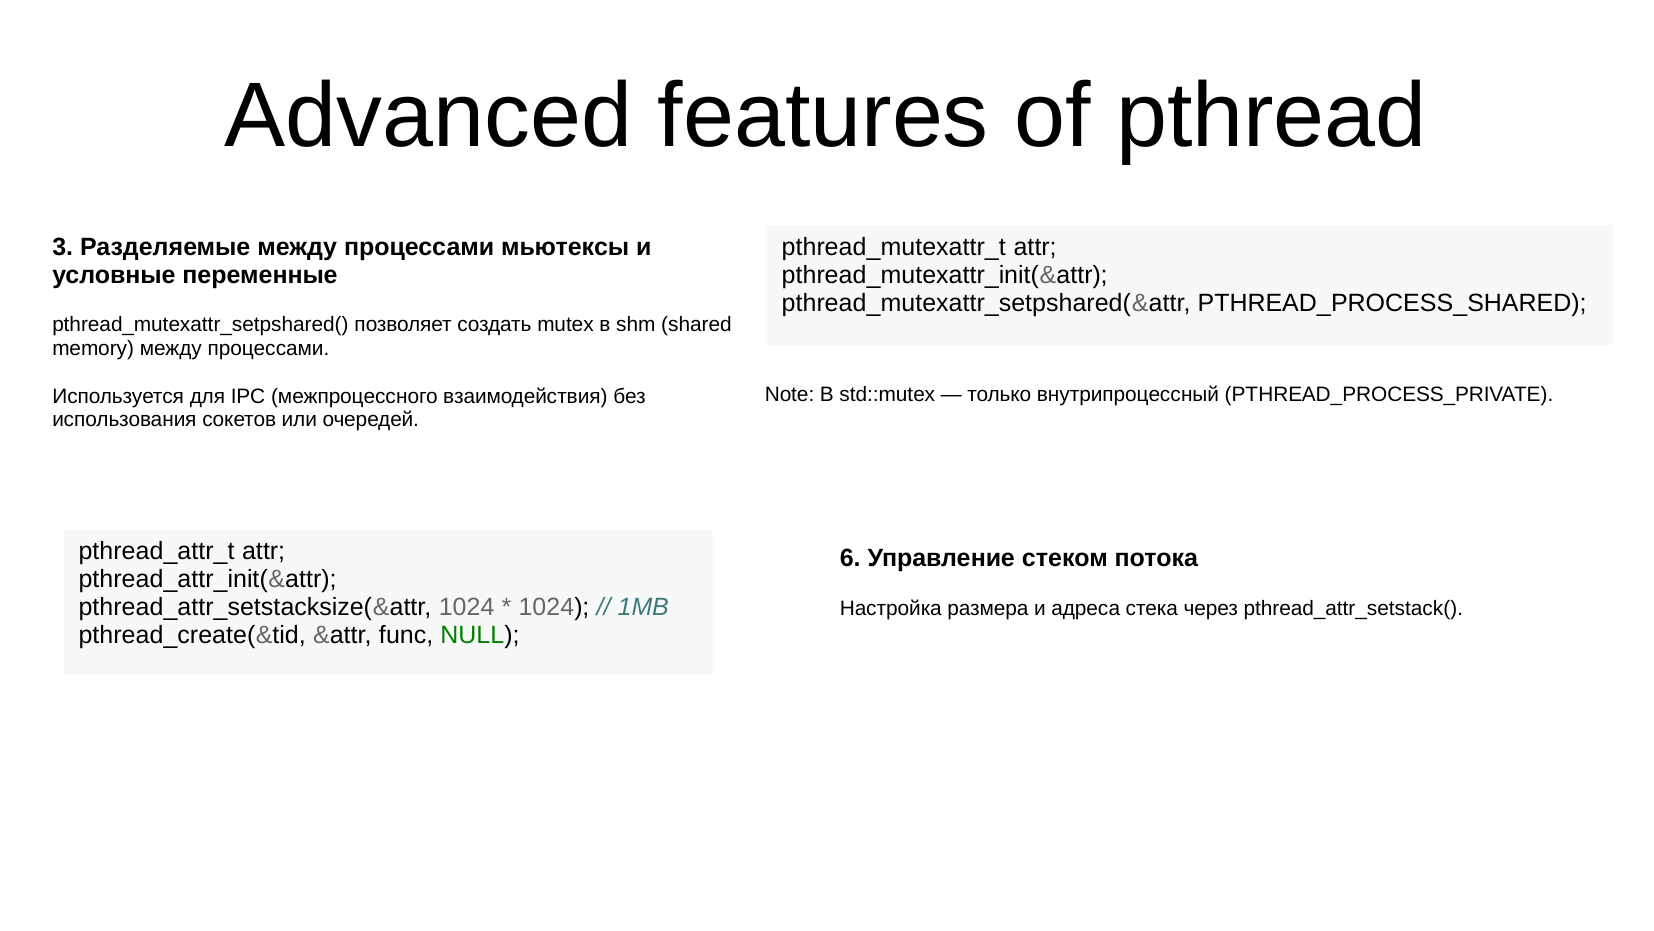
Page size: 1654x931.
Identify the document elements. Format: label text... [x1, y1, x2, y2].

text_box Note: В std::mutex — только внутрипроцессный (PTHREAD_PROCESS_PRIVATE). [750, 375, 1583, 437]
text_box 6. Управление стеком потока Настройка размера и адреса стека через pthread_attr_setstack(). [825, 535, 1479, 676]
title Advanced features of pthread [82, 37, 1571, 193]
text_box 3. Разделяемые между процессами мьютексы и условные переменные pthread_mutexattr_setpshared() позволяет создать mutex в shm (shared memory) между процессами. Используется для IPC (межпроцессного взаимодействия) без использования сокетов или очередей. [37, 225, 788, 487]
text_box pthread_attr_t attr; pthread_attr_init(&attr); pthread_attr_setstacksize(&attr, 1024 * 1024); // 1MB pthread_create(&tid, &attr, func, NULL); [63, 529, 713, 676]
text_box pthread_mutexattr_t attr; pthread_mutexattr_init(&attr); pthread_mutexattr_setpshared(&attr, PTHREAD_PROCESS_SHARED); [766, 225, 1613, 345]
